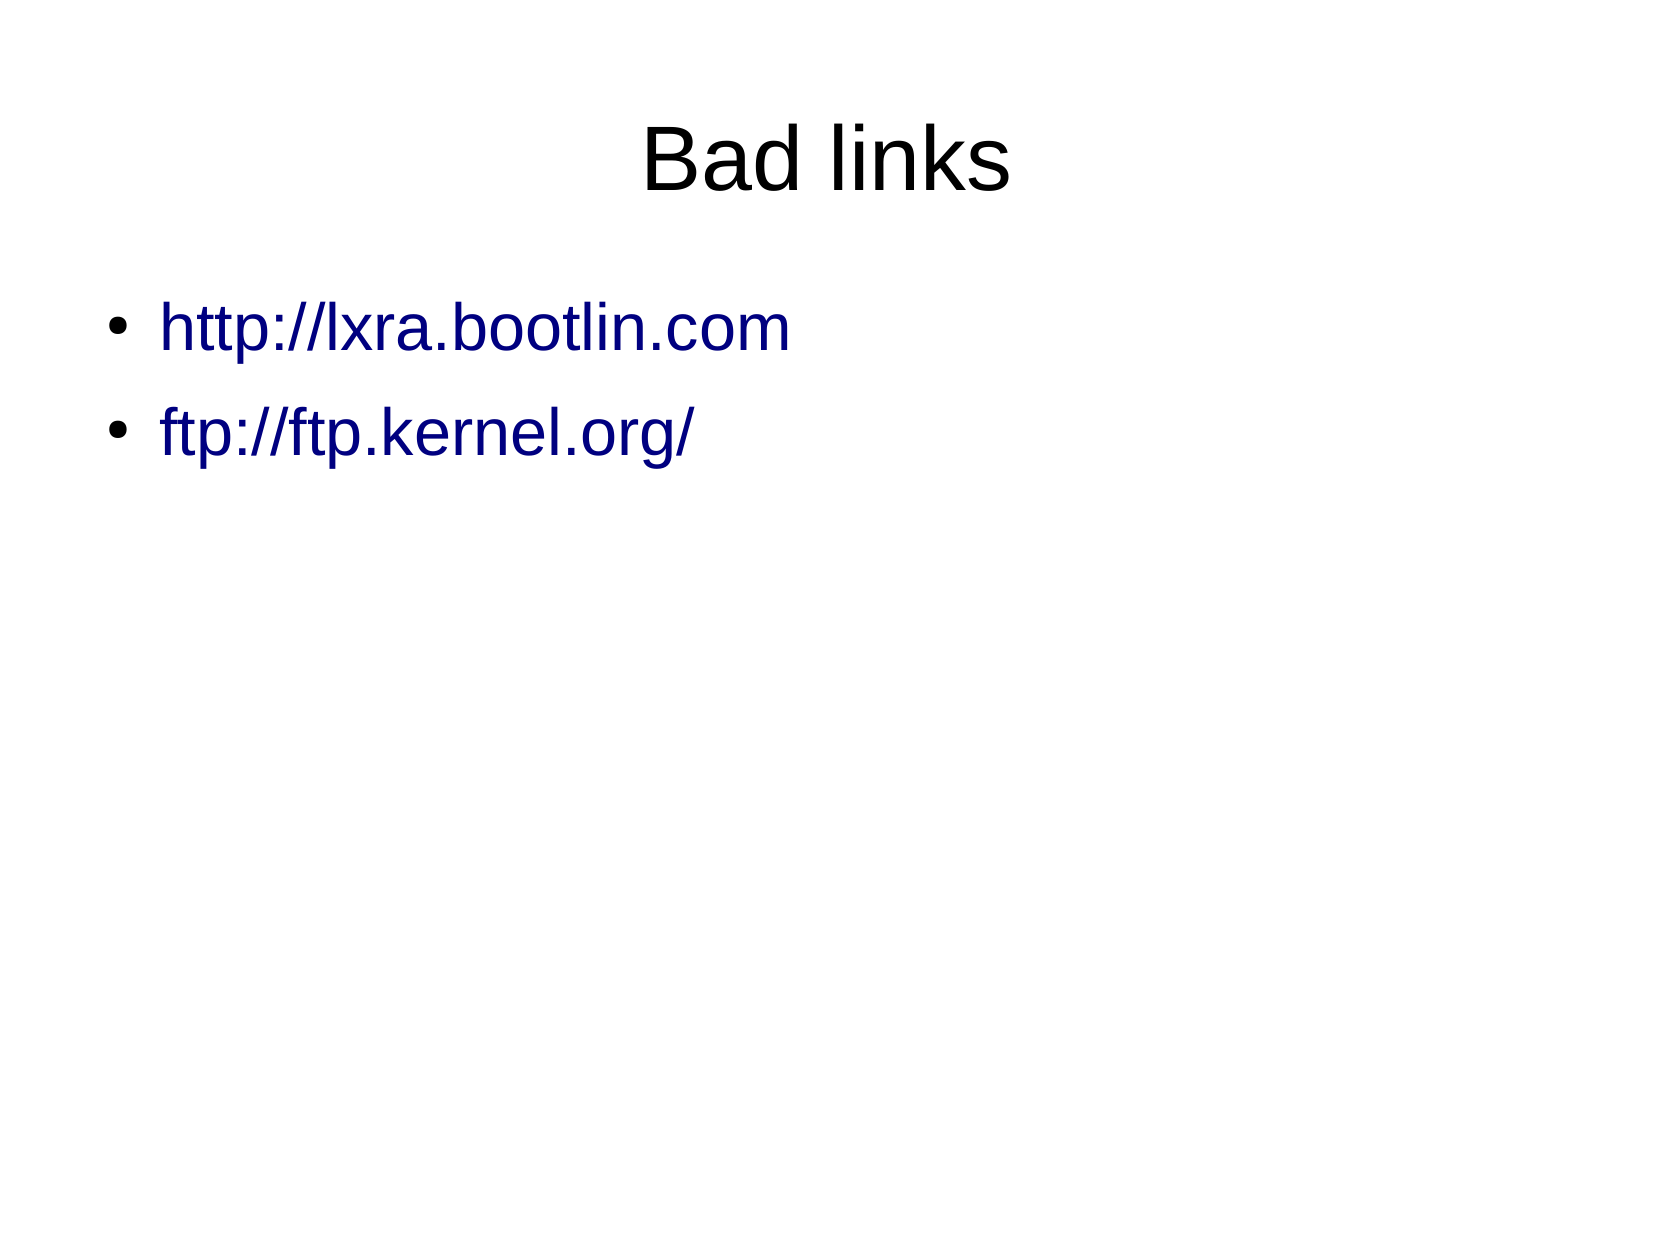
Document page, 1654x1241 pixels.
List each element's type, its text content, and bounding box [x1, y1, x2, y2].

title Bad links [82, 55, 1571, 263]
list http://lxra.bootlin.com ftp://ftp.kernel.org/ [88, 290, 1577, 1010]
